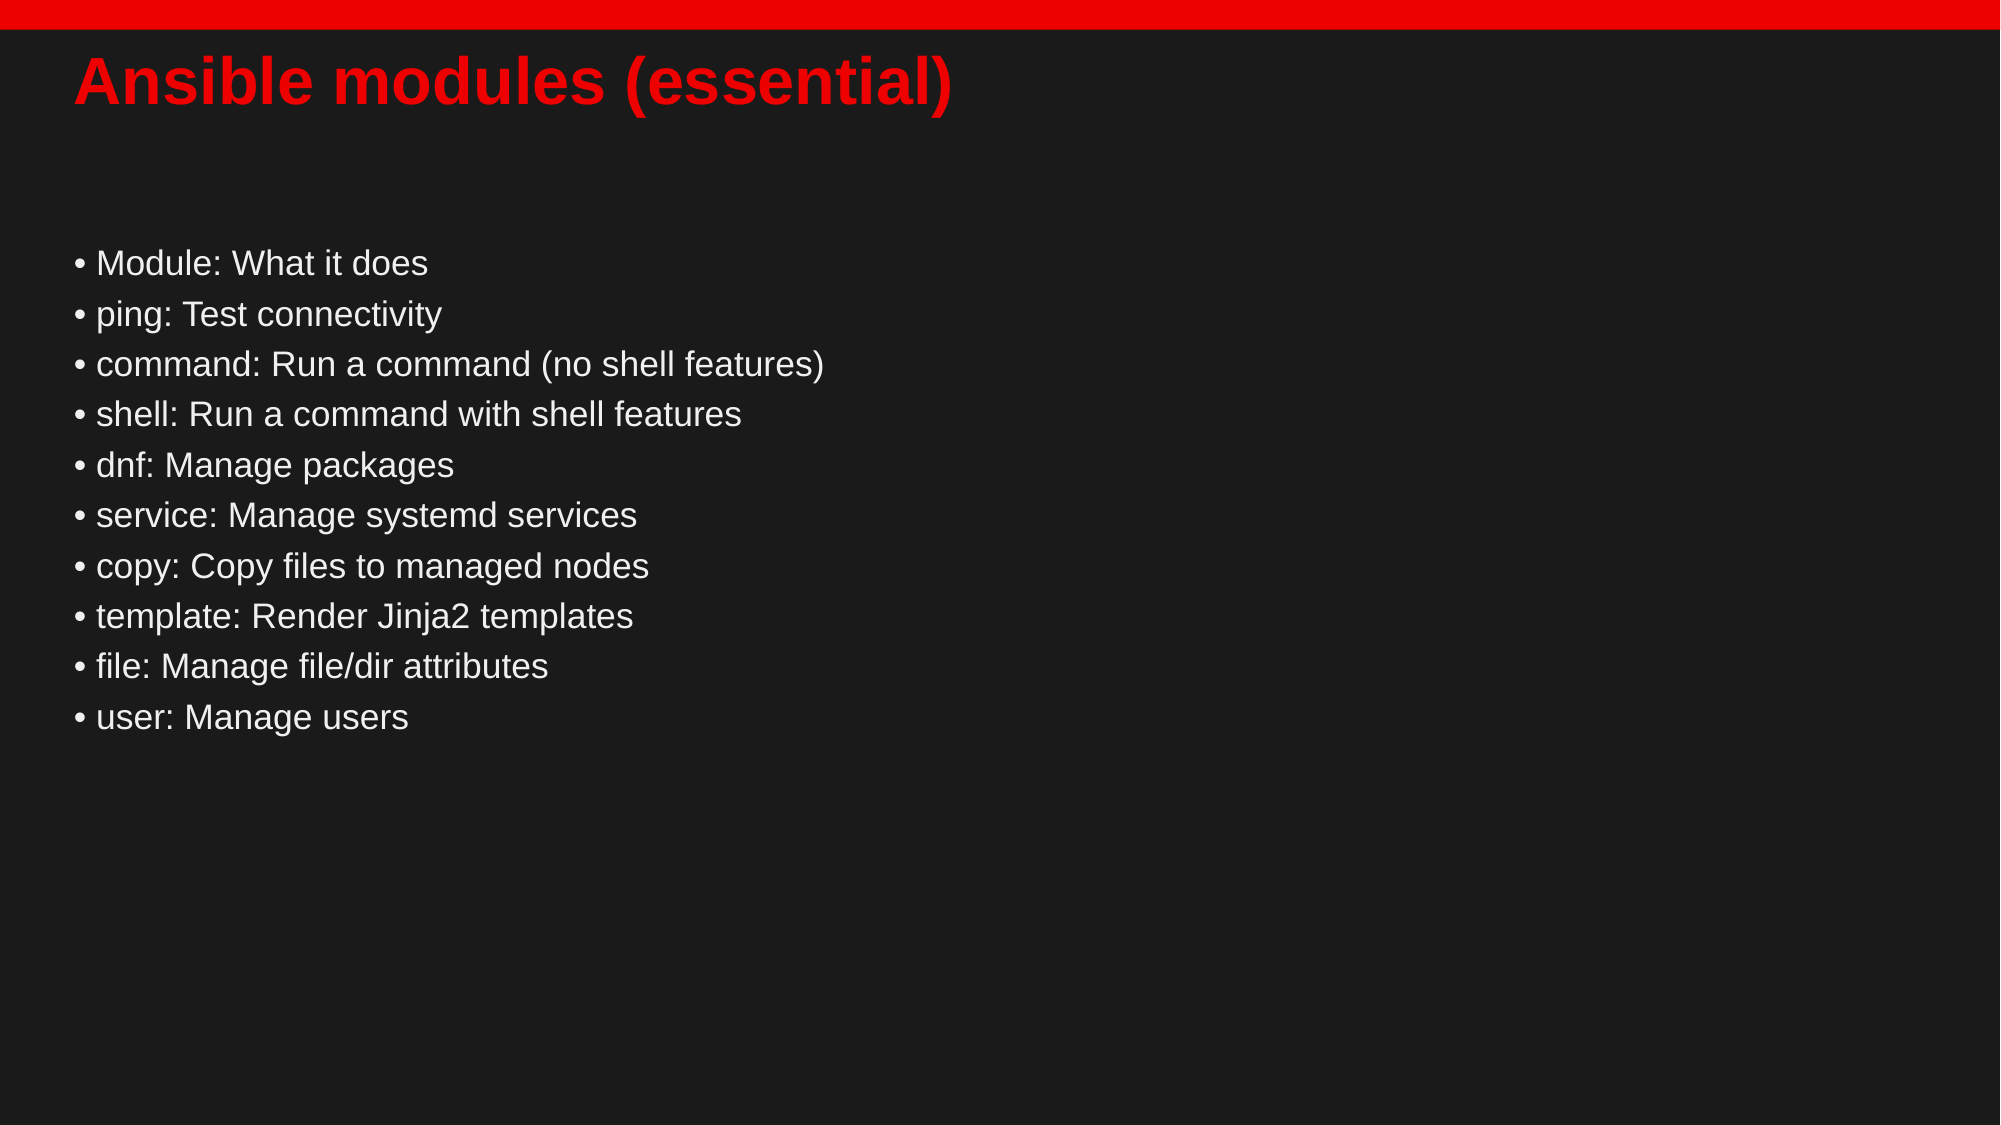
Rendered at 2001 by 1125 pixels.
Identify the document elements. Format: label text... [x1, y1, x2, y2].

text_box Ansible modules (essential) [59, 36, 1942, 208]
text_box • Module: What it does • ping: Test connectivity • command: Run a command (no shell features) • shell: Run a command with shell features • dnf: Manage packages • service: Manage systemd services • copy: Copy files to managed nodes • template: Render Jinja2 templates • file: Manage file/dir attributes • user: Manage users [59, 236, 1942, 1037]
text_box [0, 0, 2001, 30]
